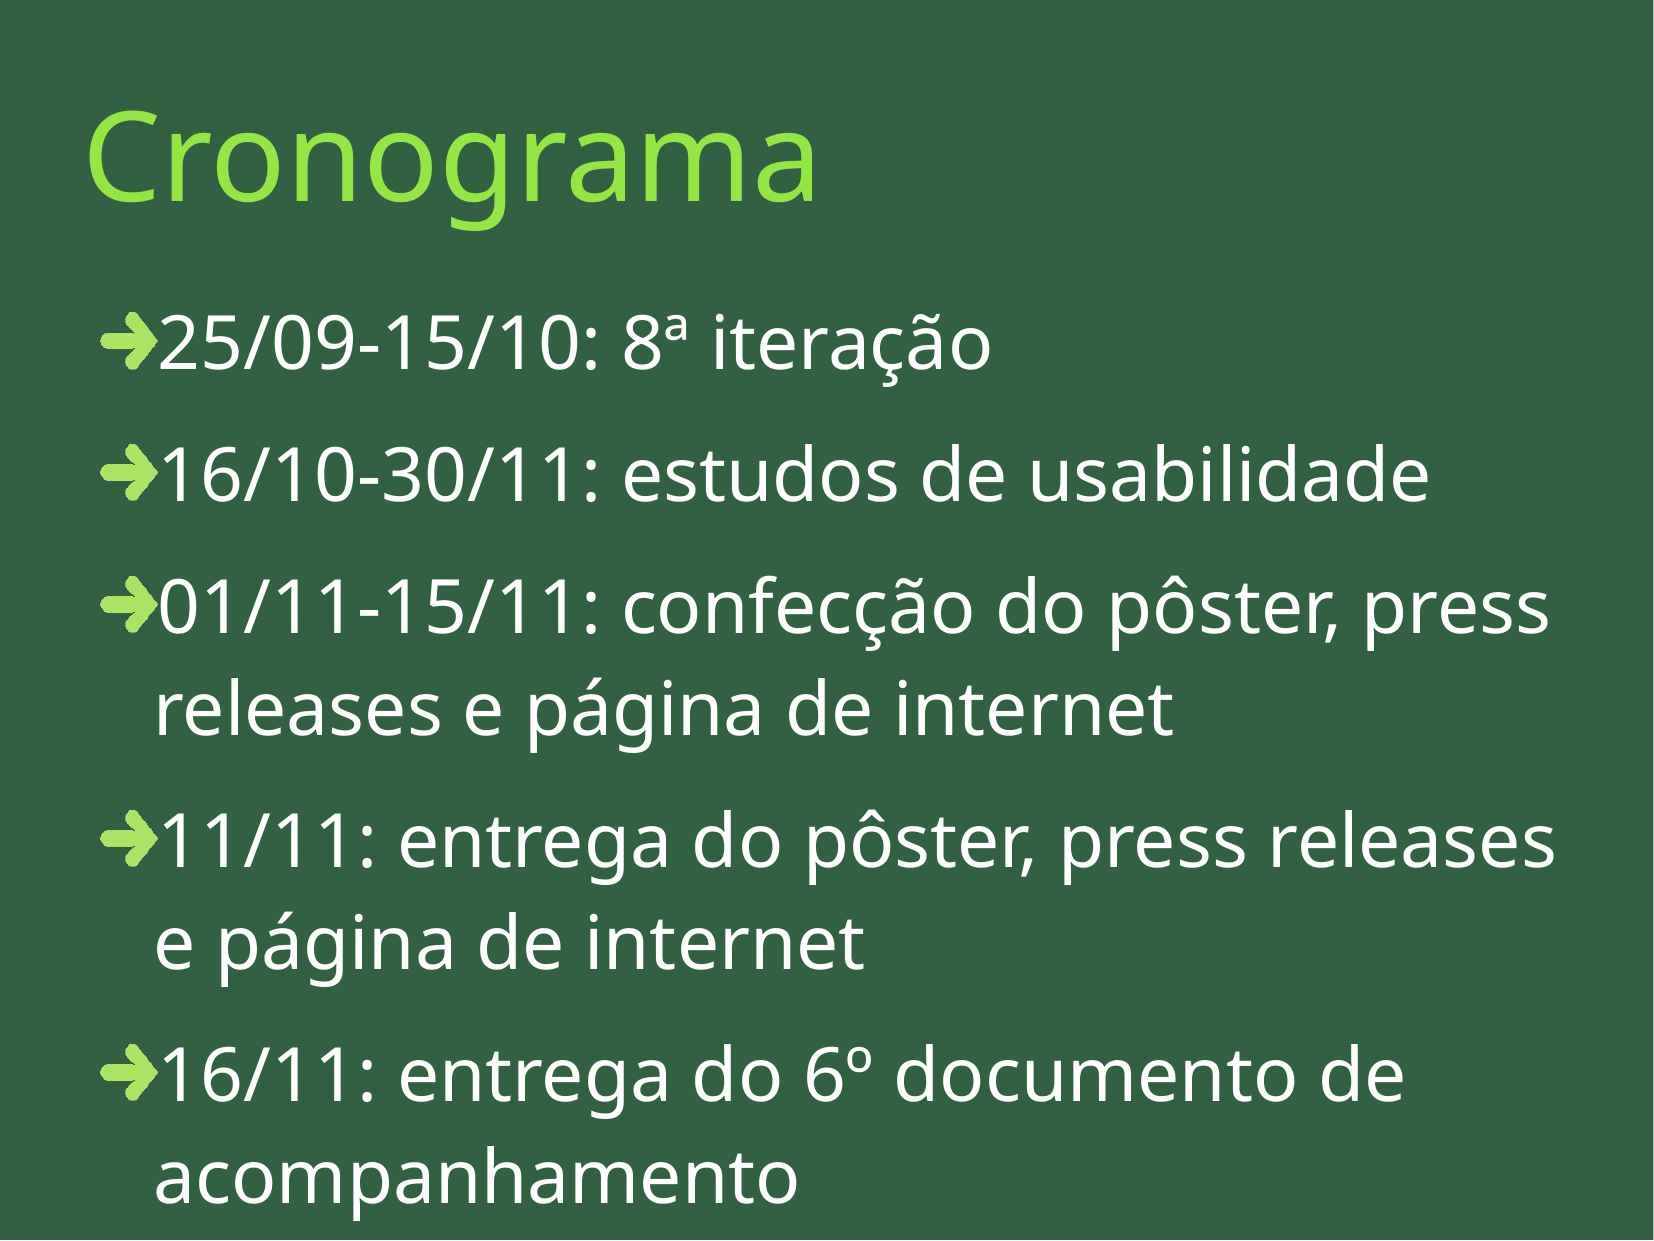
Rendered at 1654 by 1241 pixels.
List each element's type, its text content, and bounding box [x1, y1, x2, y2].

title Cronograma [82, 49, 1571, 257]
list 25/09-15/10: 8ª iteração 16/10-30/11: estudos de usabilidade 01/11-15/11: confecção do pôster, press releases e página de internet 11/11: entrega do pôster, press releases e página de internet 16/11: entrega do 6º documento de acompanhamento 18/11: 6ª apresentação de acompanhamento [82, 289, 1571, 1220]
